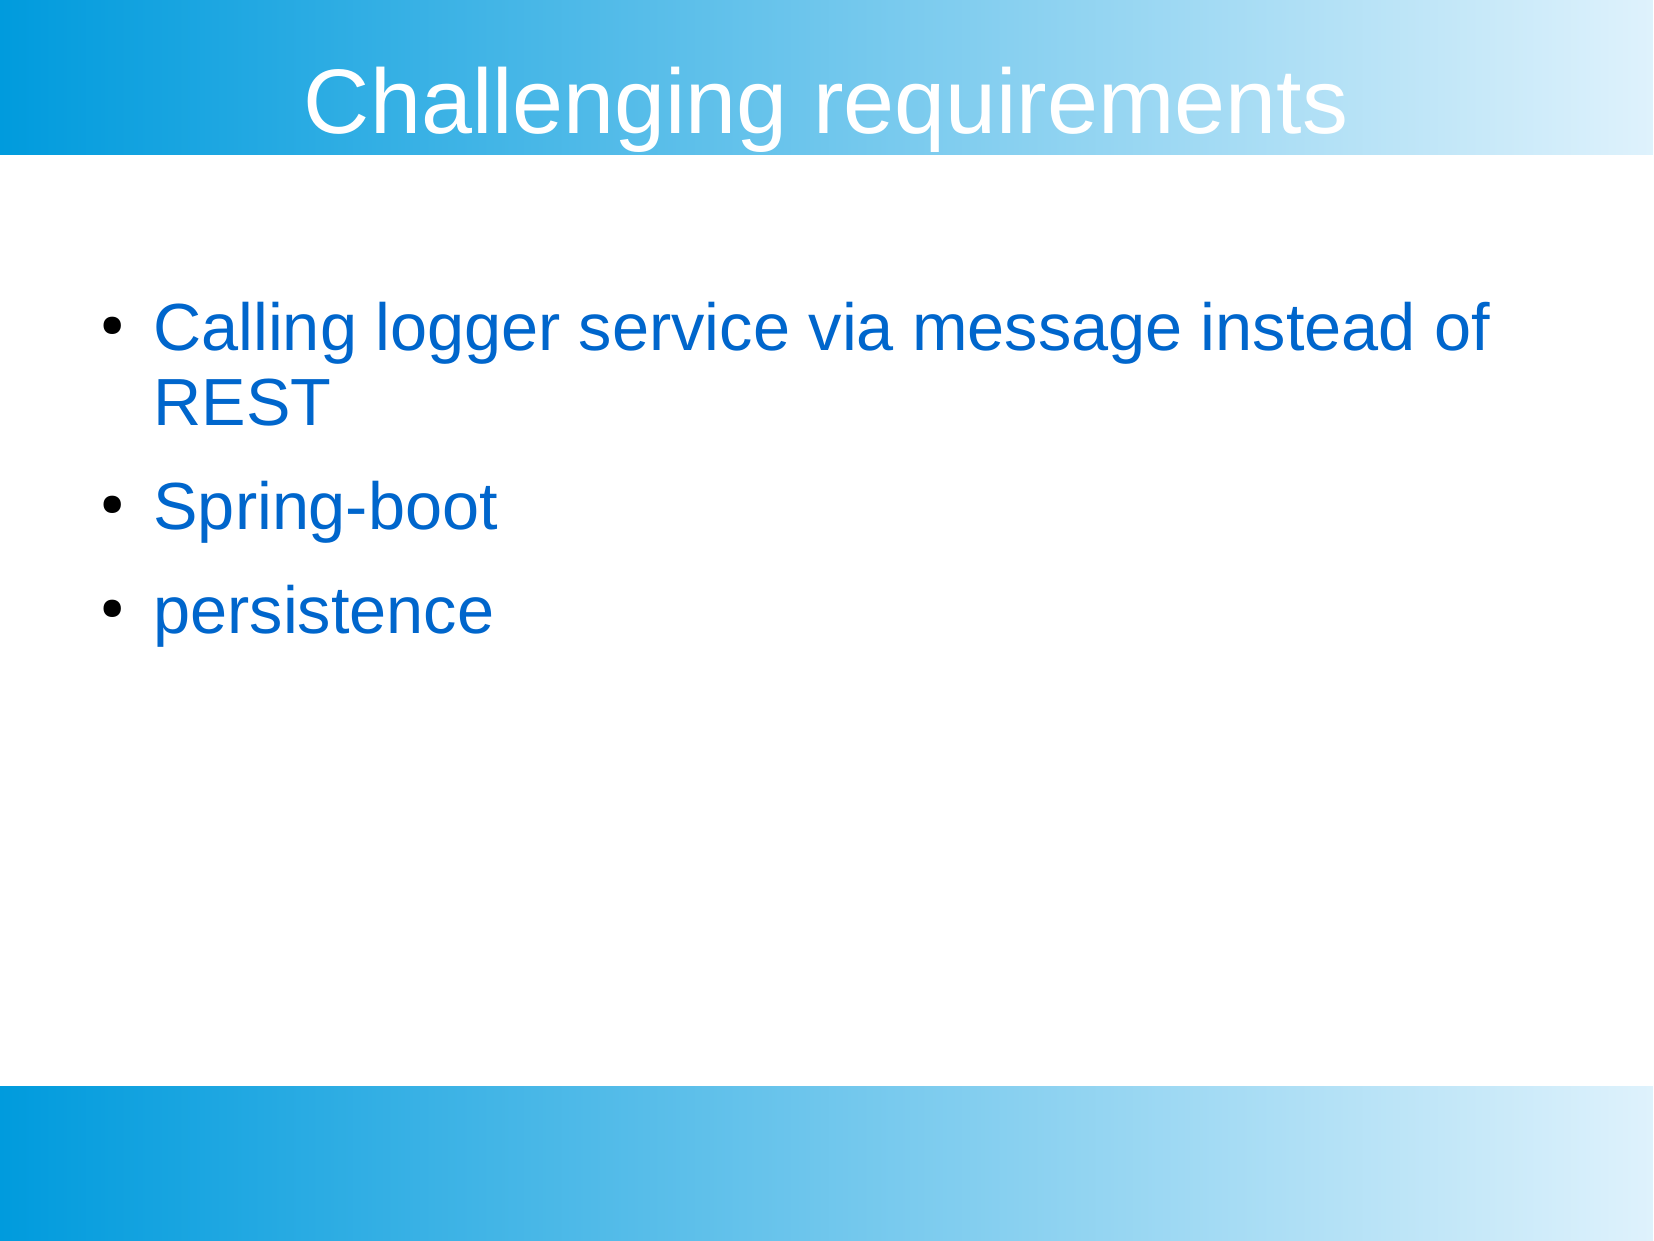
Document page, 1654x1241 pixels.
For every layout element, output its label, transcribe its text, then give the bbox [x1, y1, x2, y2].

list Calling logger service via message instead of REST Spring-boot persistence [82, 290, 1571, 1010]
title Challenging requirements [82, 49, 1571, 155]
